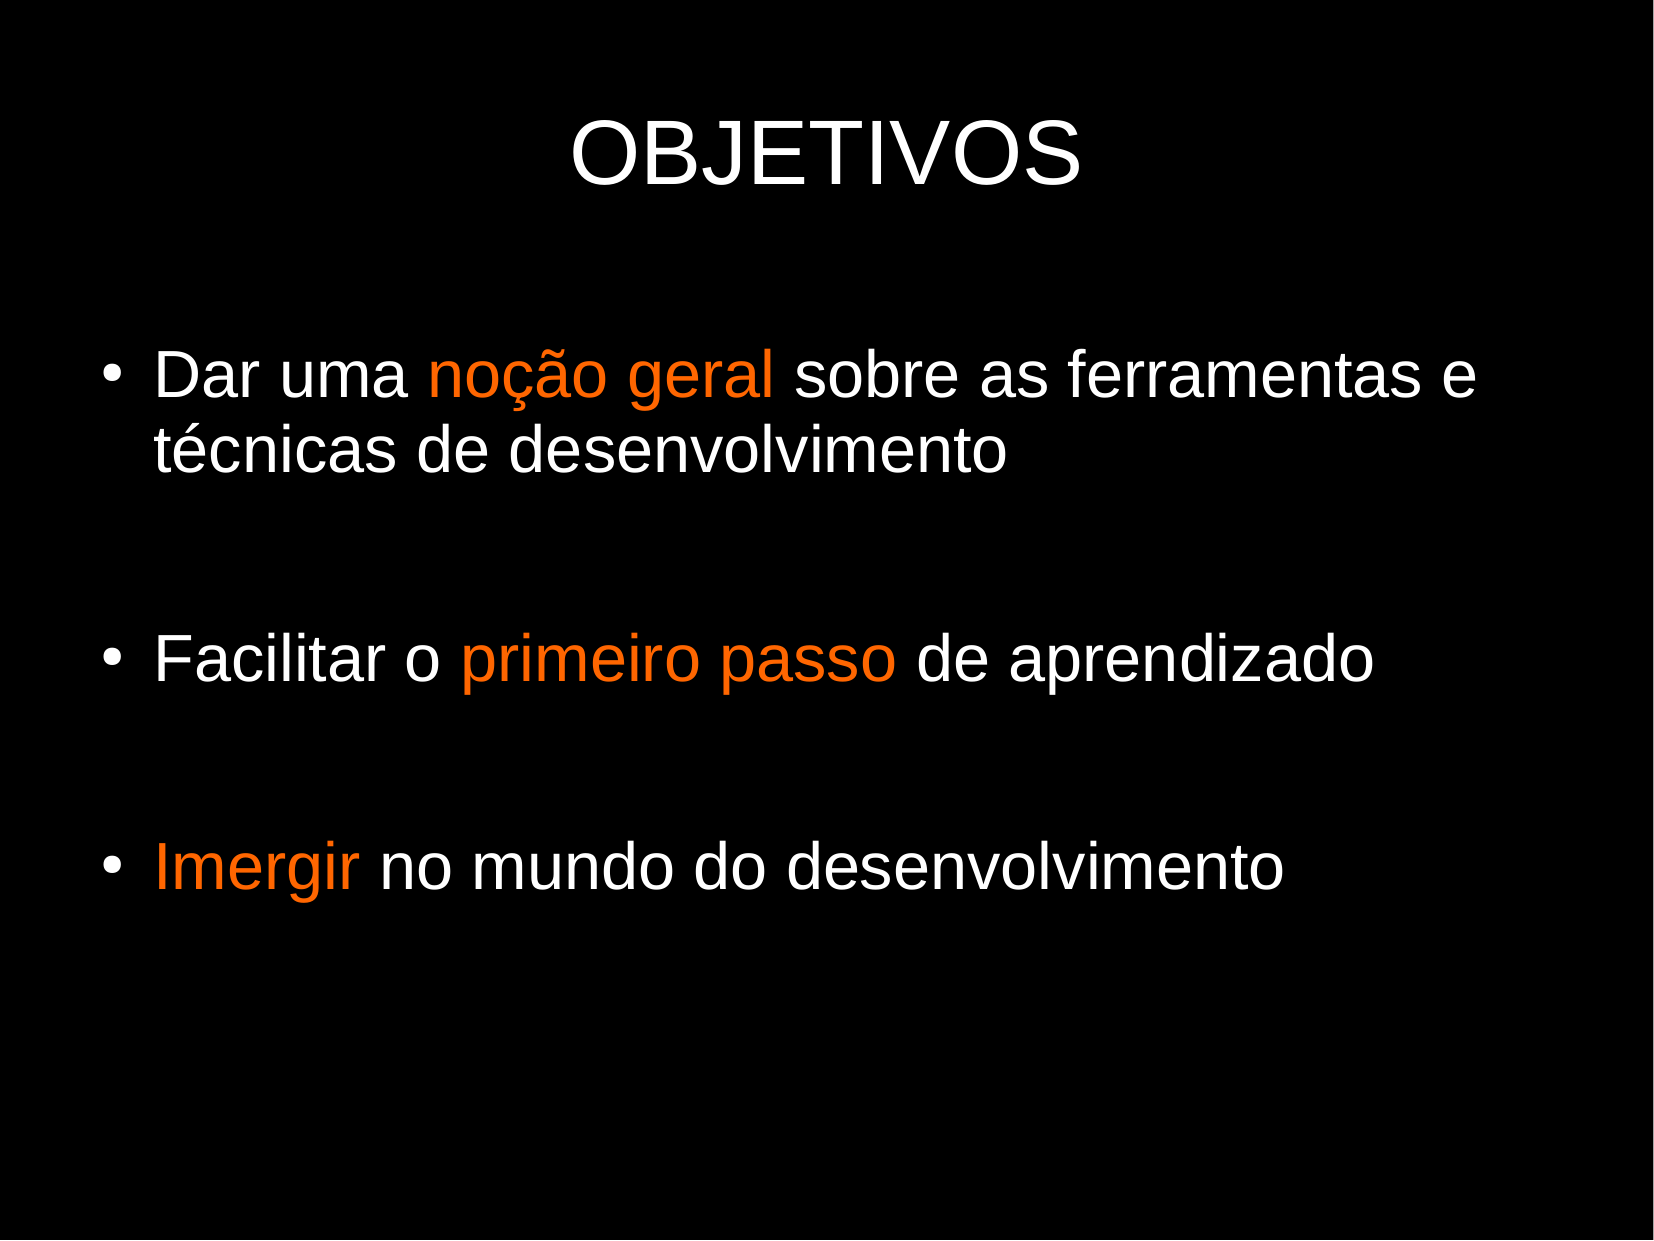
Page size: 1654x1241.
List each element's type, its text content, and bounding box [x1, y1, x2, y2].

list Dar uma noção geral sobre as ferramentas e técnicas de desenvolvimento Facilitar o primeiro passo de aprendizado Imergir no mundo do desenvolvimento [82, 337, 1571, 1057]
title OBJETIVOS [82, 49, 1571, 257]
